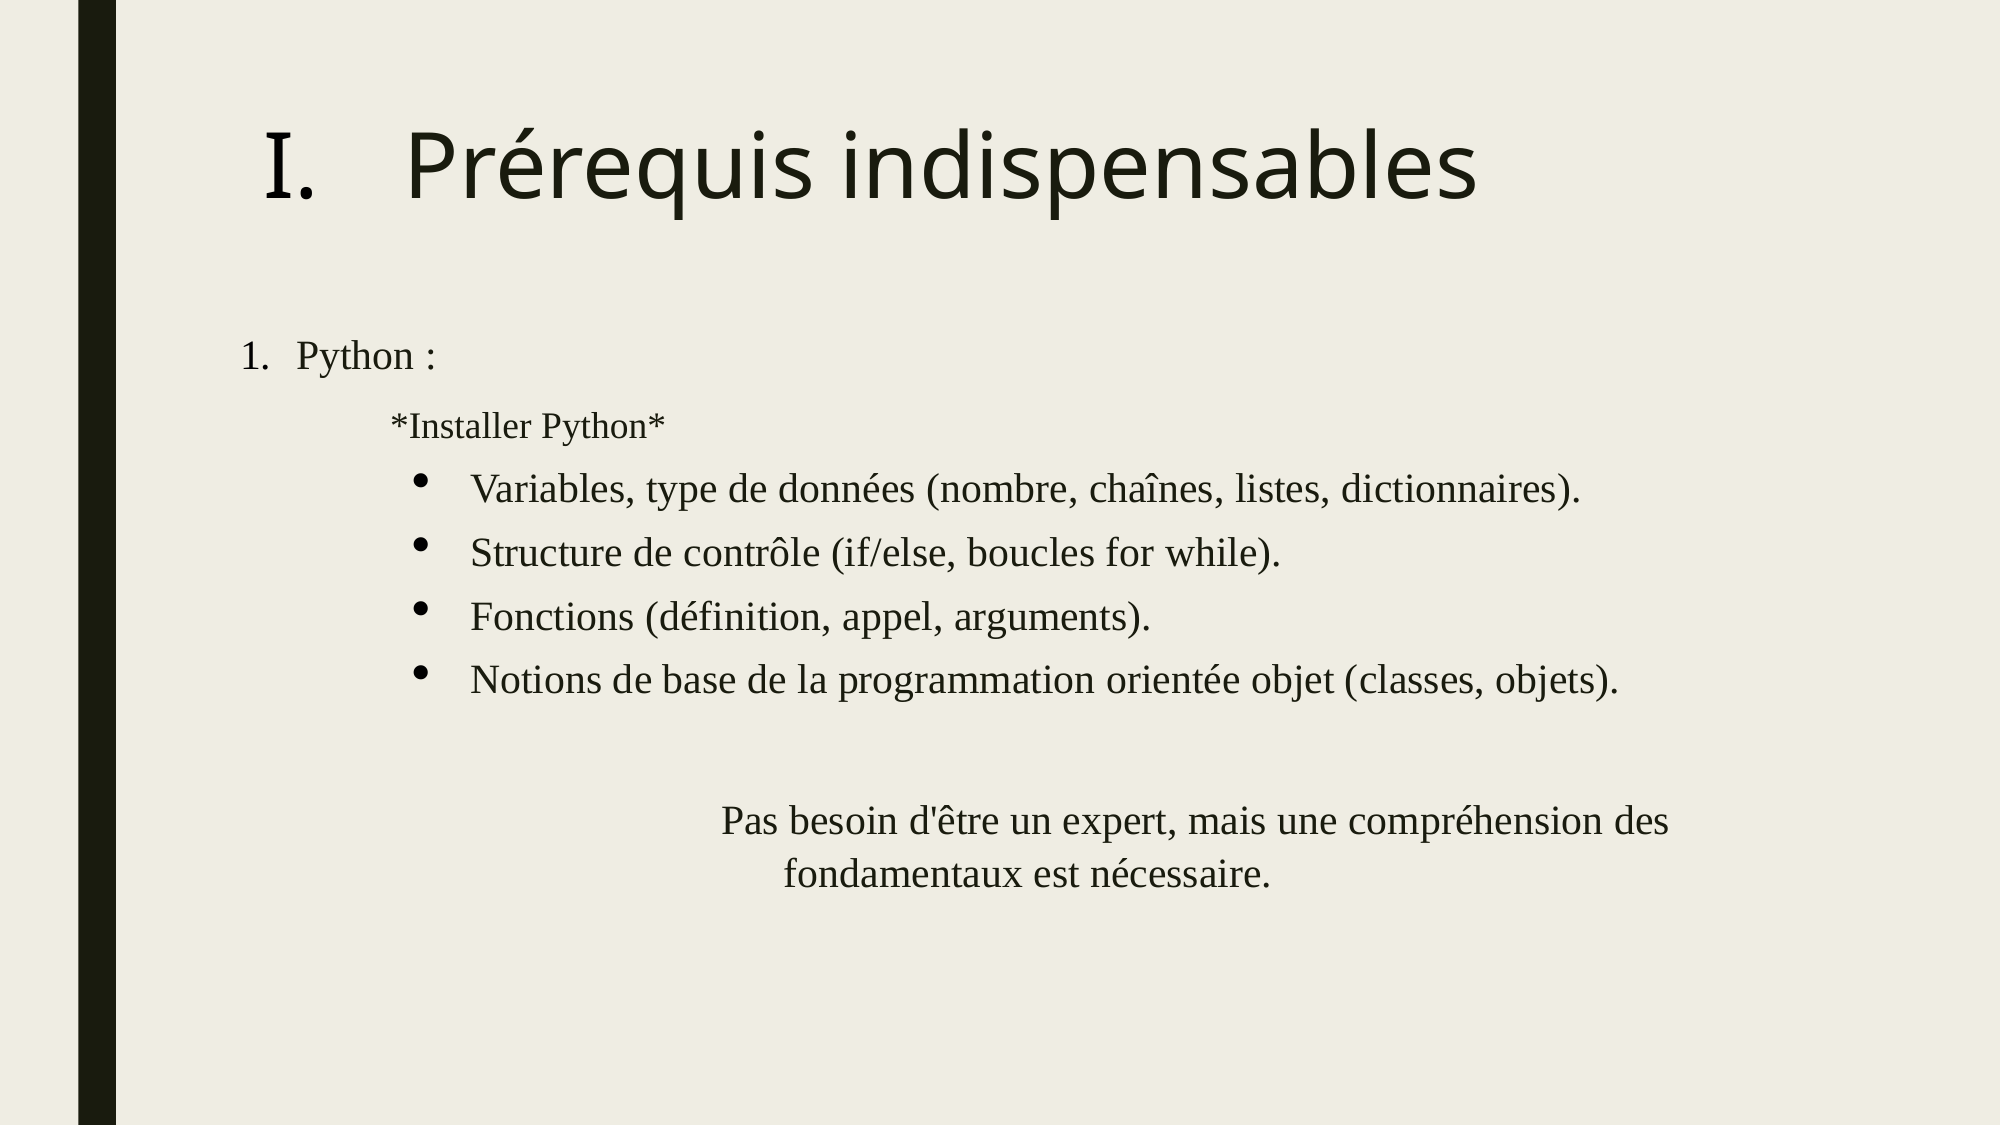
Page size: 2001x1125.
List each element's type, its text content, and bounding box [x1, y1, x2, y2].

title Prérequis indispensables [225, 112, 1801, 242]
list Python : *Installer Python* Variables, type de données (nombre, chaînes, listes, dictionnaires). Structure de contrôle (if/else, boucles for while). Fonctions (définition, appel, arguments). Notions de base de la programmation orientée objet (classes, objets). Pas besoin d'être un expert, mais une compréhension des fondamentaux est nécessaire. [225, 316, 1801, 1013]
